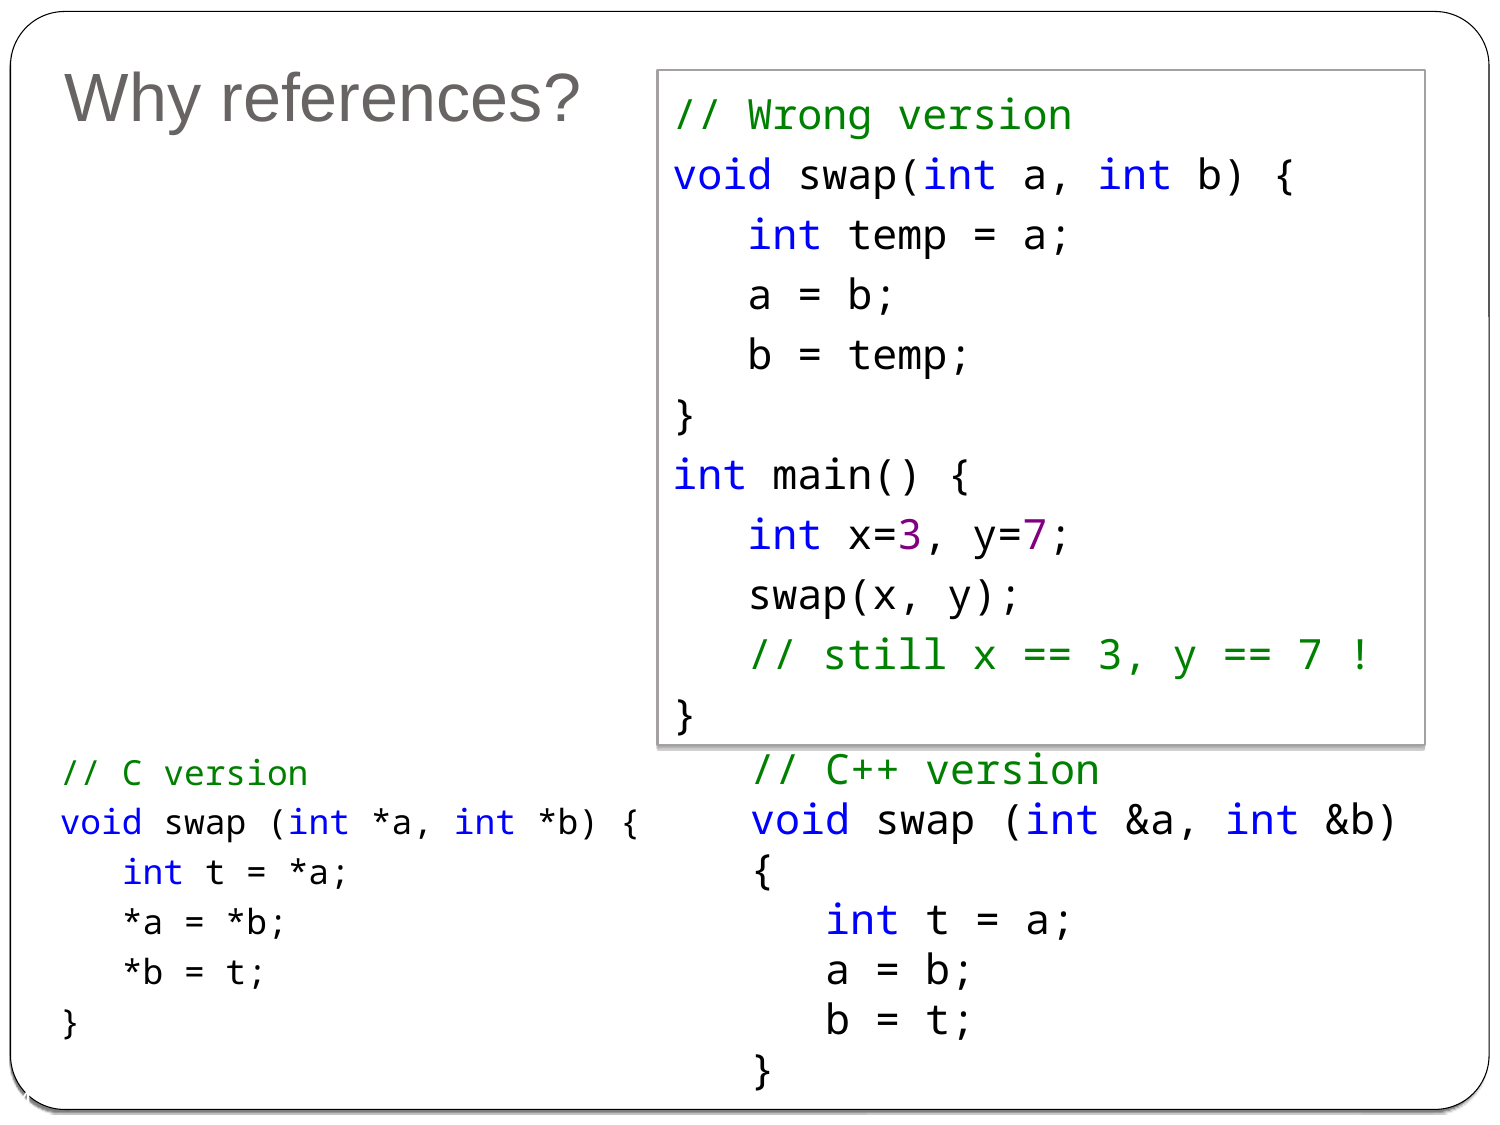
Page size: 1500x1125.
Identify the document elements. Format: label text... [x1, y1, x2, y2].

text_box // Wrong version void swap(int a, int b) { int temp = a; a = b; b = temp; } int main() { int x=3, y=7; swap(x, y); // still x == 3, y == 7 ! } [657, 70, 1425, 746]
list // C version void swap (int *a, int *b) { int t = *a; *a = *b; *b = t; } [45, 735, 698, 1081]
title Why references? [50, 45, 1450, 150]
text_box // C++ version void swap (int &a, int &b) { int t = a; a = b; b = t; } [719, 720, 1469, 1116]
slide_number <number> [0, 1074, 50, 1125]
